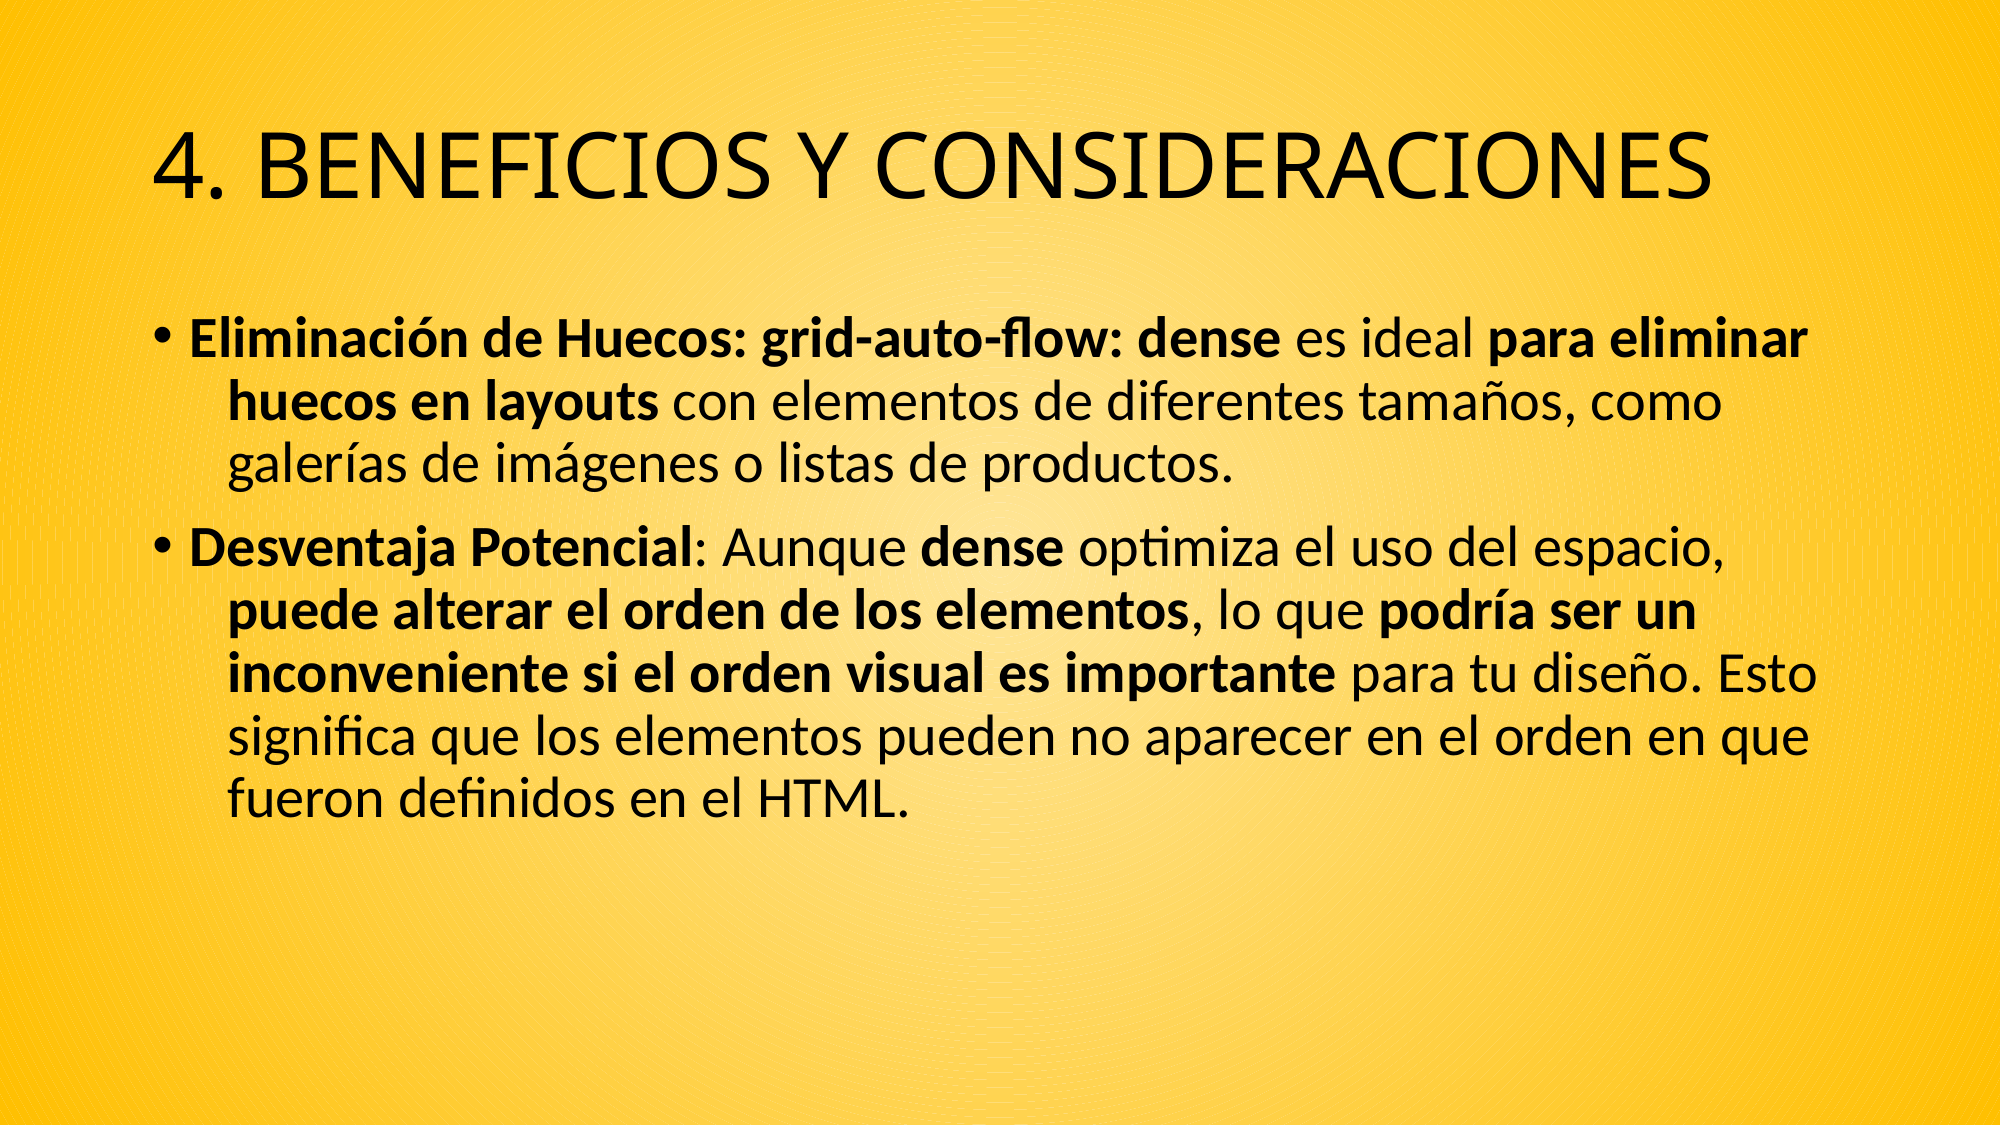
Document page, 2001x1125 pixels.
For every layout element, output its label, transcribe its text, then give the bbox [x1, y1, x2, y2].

title 4. BENEFICIOS Y CONSIDERACIONES [137, 59, 1863, 278]
list Eliminación de Huecos: grid-auto-flow: dense es ideal para eliminar huecos en layouts con elementos de diferentes tamaños, como galerías de imágenes o listas de productos. Desventaja Potencial: Aunque dense optimiza el uso del espacio, puede alterar el orden de los elementos, lo que podría ser un inconveniente si el orden visual es importante para tu diseño. Esto significa que los elementos pueden no aparecer en el orden en que fueron definidos en el HTML. [137, 299, 1863, 1014]
